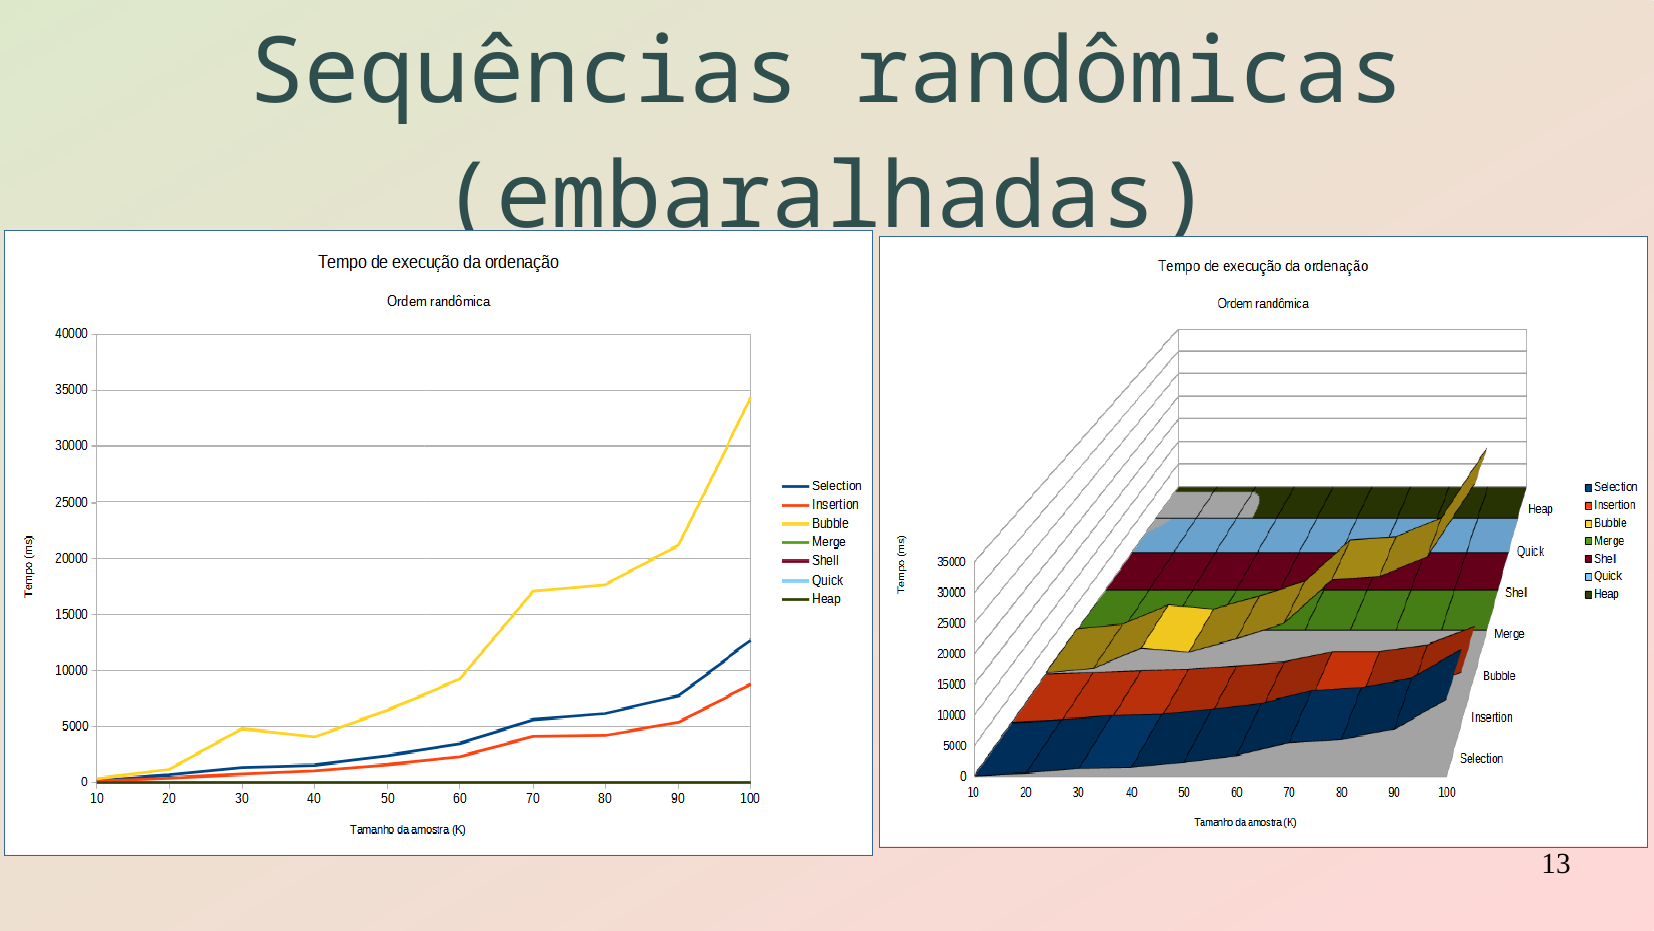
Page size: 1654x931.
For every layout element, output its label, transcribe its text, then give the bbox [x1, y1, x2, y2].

picture [879, 236, 1648, 848]
title Sequências randômicas (embaralhadas) [82, 23, 1571, 237]
picture [4, 230, 873, 856]
